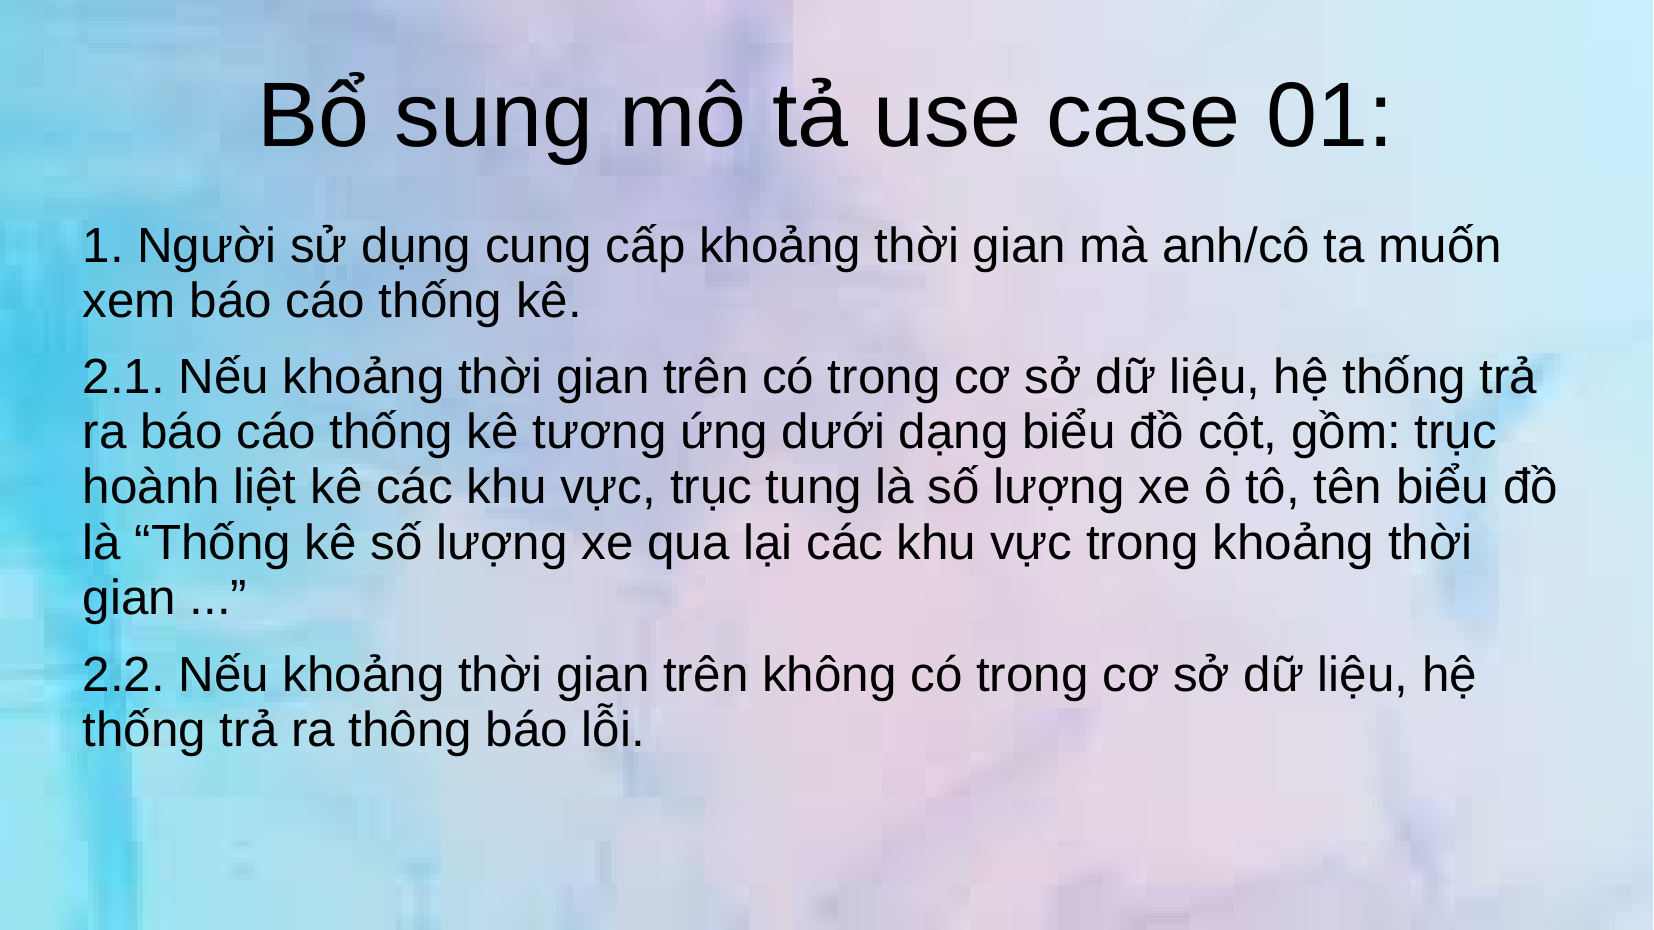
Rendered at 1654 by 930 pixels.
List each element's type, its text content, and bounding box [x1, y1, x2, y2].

list 1. Người sử dụng cung cấp khoảng thời gian mà anh/cô ta muốn xem báo cáo thống kê. 2.1. Nếu khoảng thời gian trên có trong cơ sở dữ liệu, hệ thống trả ra báo cáo thống kê tương ứng dưới dạng biểu đồ cột, gồm: trục hoành liệt kê các khu vực, trục tung là số lượng xe ô tô, tên biểu đồ là “Thống kê số lượng xe qua lại các khu vực trong khoảng thời gian ...” 2.2. Nếu khoảng thời gian trên không có trong cơ sở dữ liệu, hệ thống trả ra thông báo lỗi. [82, 217, 1571, 757]
picture [0, 0, 1654, 930]
title Bổ sung mô tả use case 01: [82, 37, 1571, 193]
